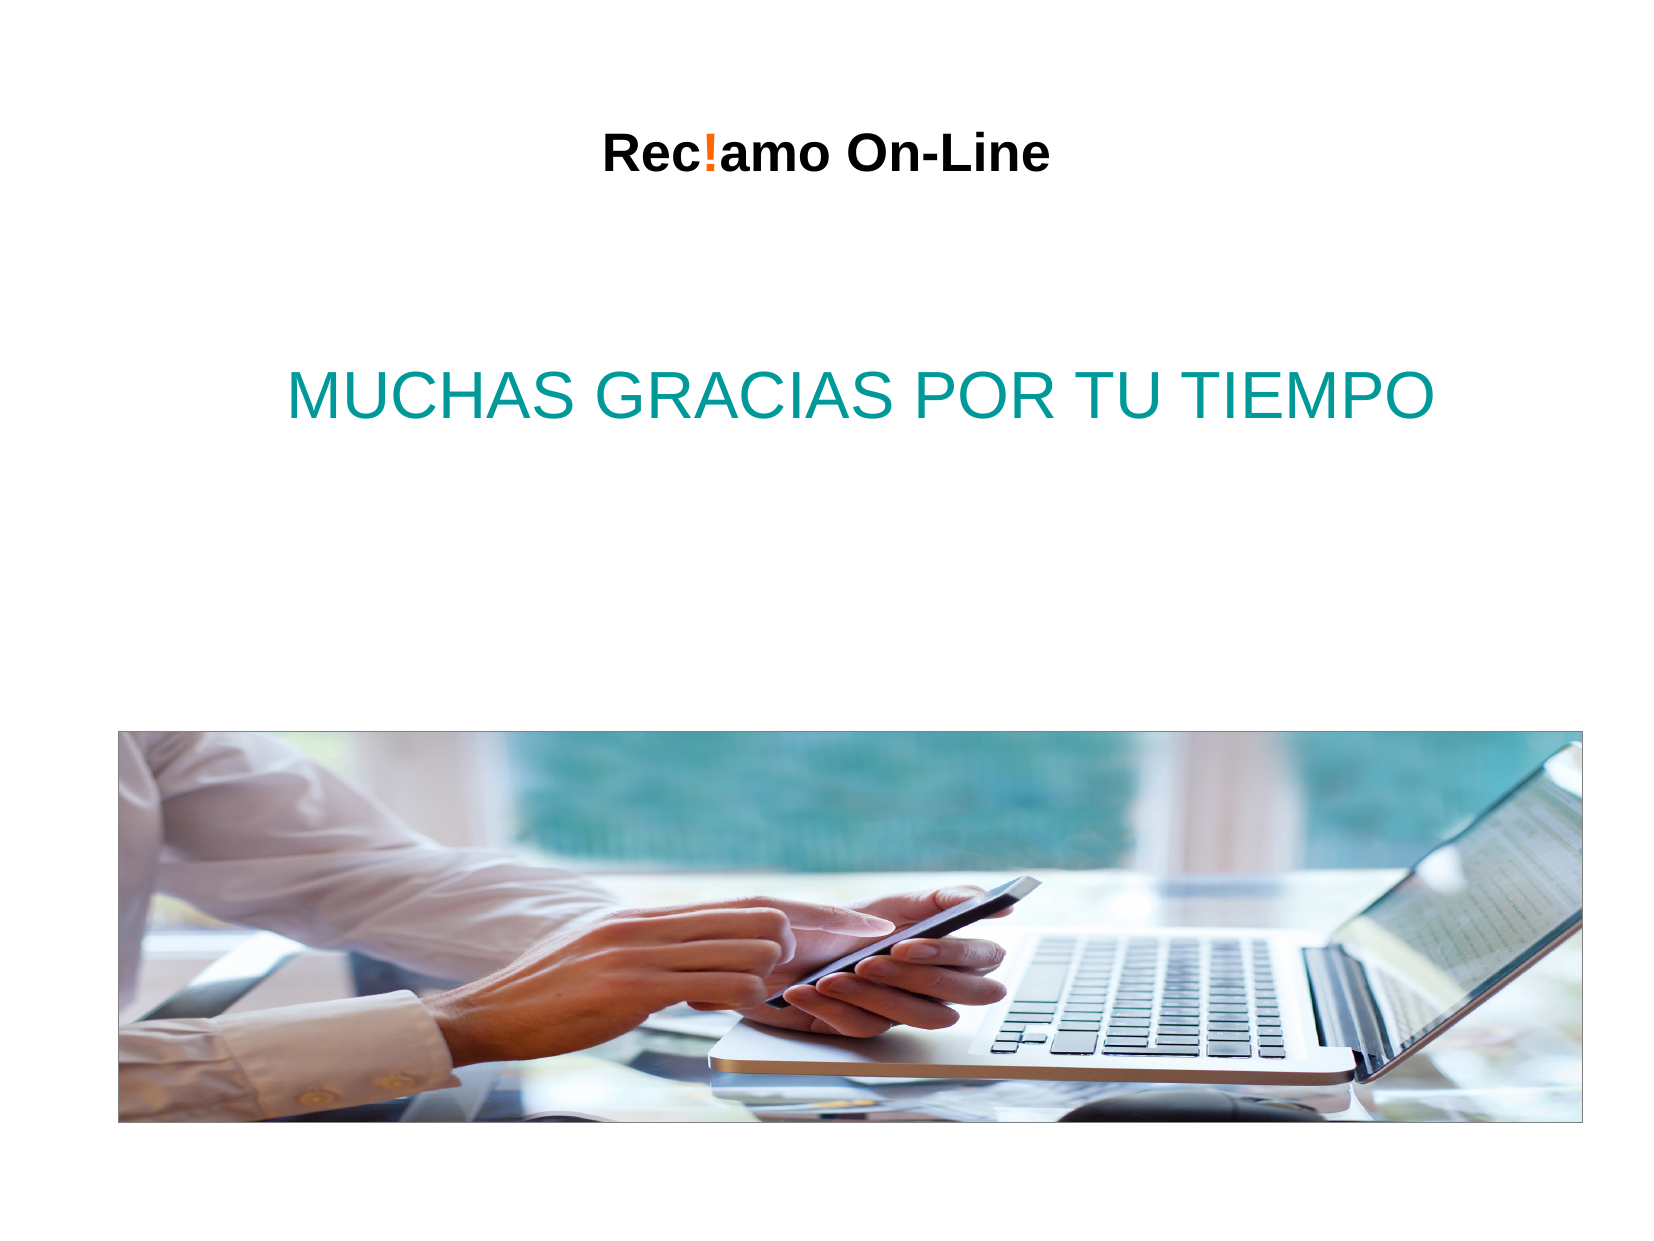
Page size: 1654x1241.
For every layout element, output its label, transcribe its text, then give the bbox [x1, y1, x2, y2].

title Rec!amo On-Line [82, 49, 1571, 257]
picture [118, 731, 1583, 1123]
list MUCHAS GRACIAS POR TU TIEMPO [118, 200, 1607, 591]
